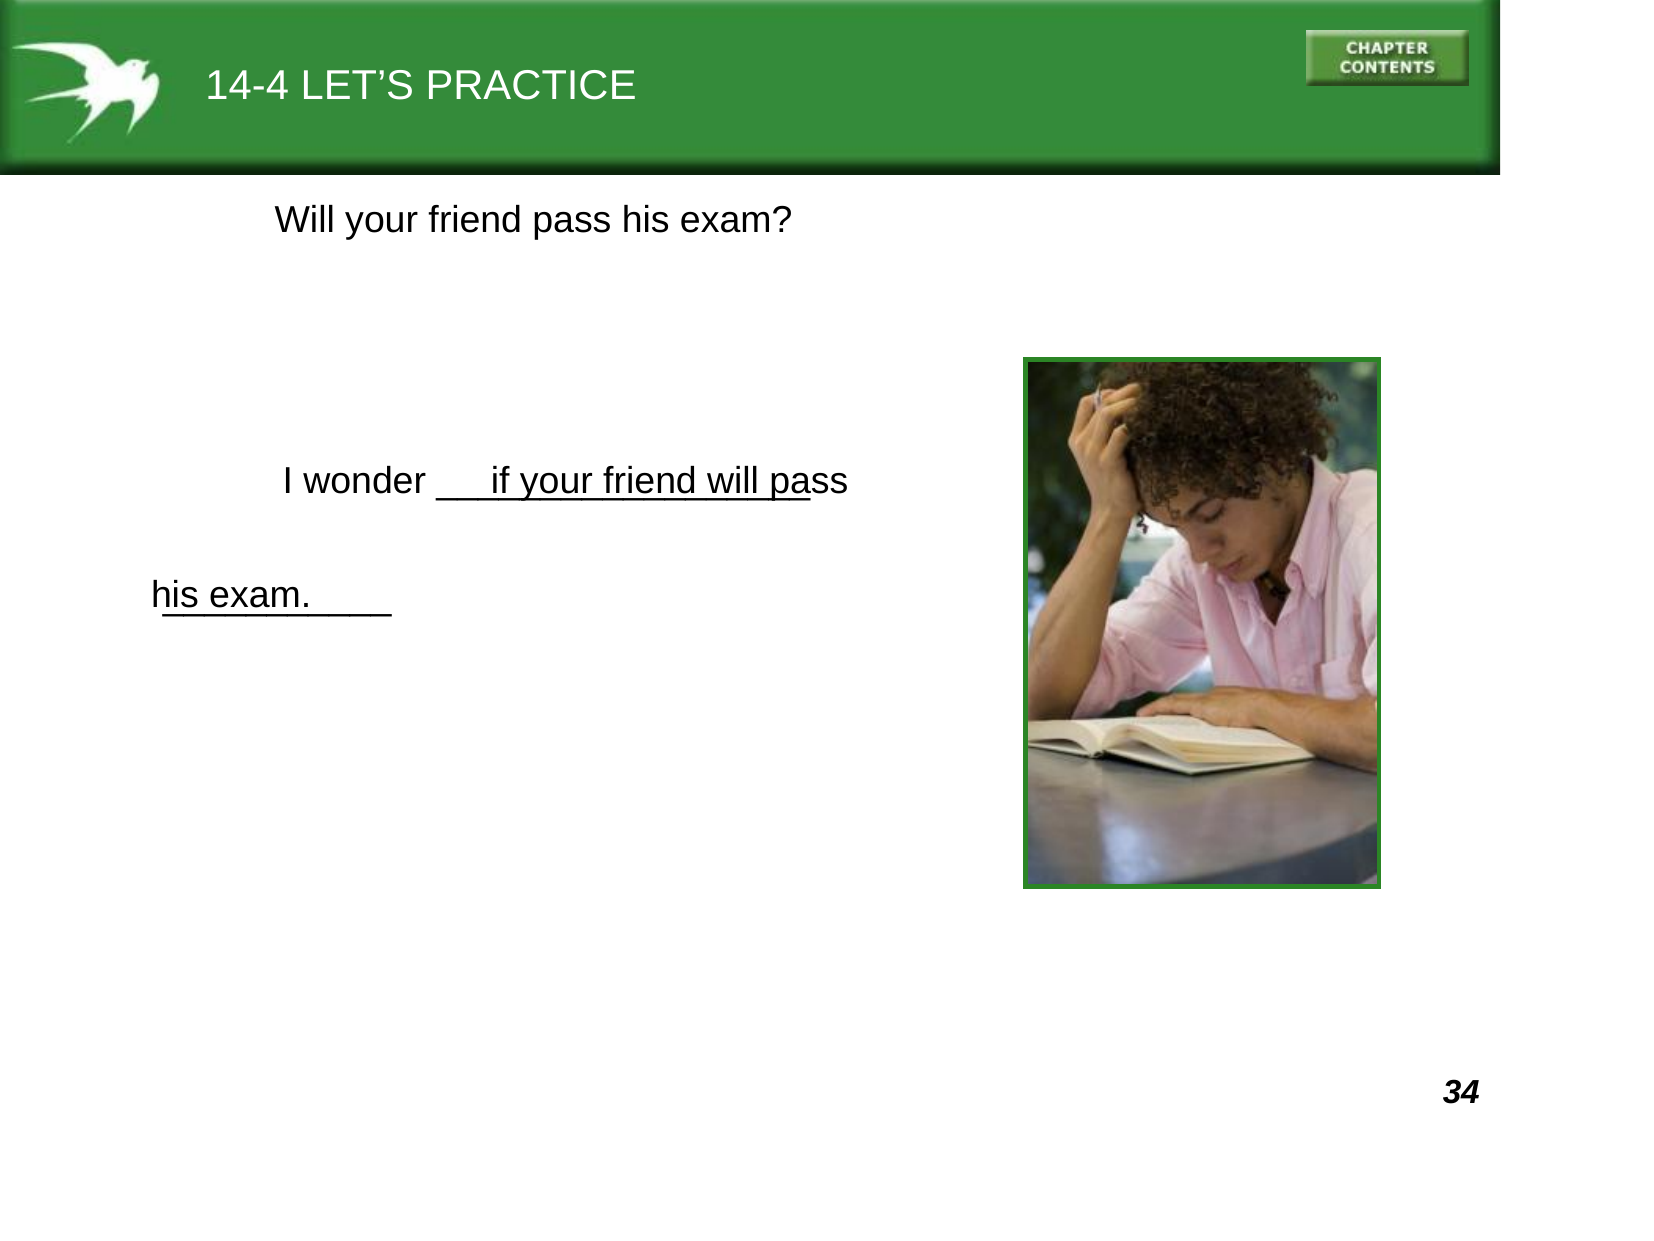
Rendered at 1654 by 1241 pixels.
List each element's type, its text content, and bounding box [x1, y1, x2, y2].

text_box I wonder __________________ [232, 448, 440, 509]
text_box ___________ [112, 564, 407, 625]
picture [0, 0, 1500, 175]
text_box his exam. [100, 562, 327, 623]
text_box 14-4 LET’S PRACTICE [190, 50, 1363, 116]
text_box Will your friend pass his exam? [224, 186, 808, 293]
text_box if your friend will pass [440, 448, 864, 509]
picture [1027, 362, 1377, 885]
